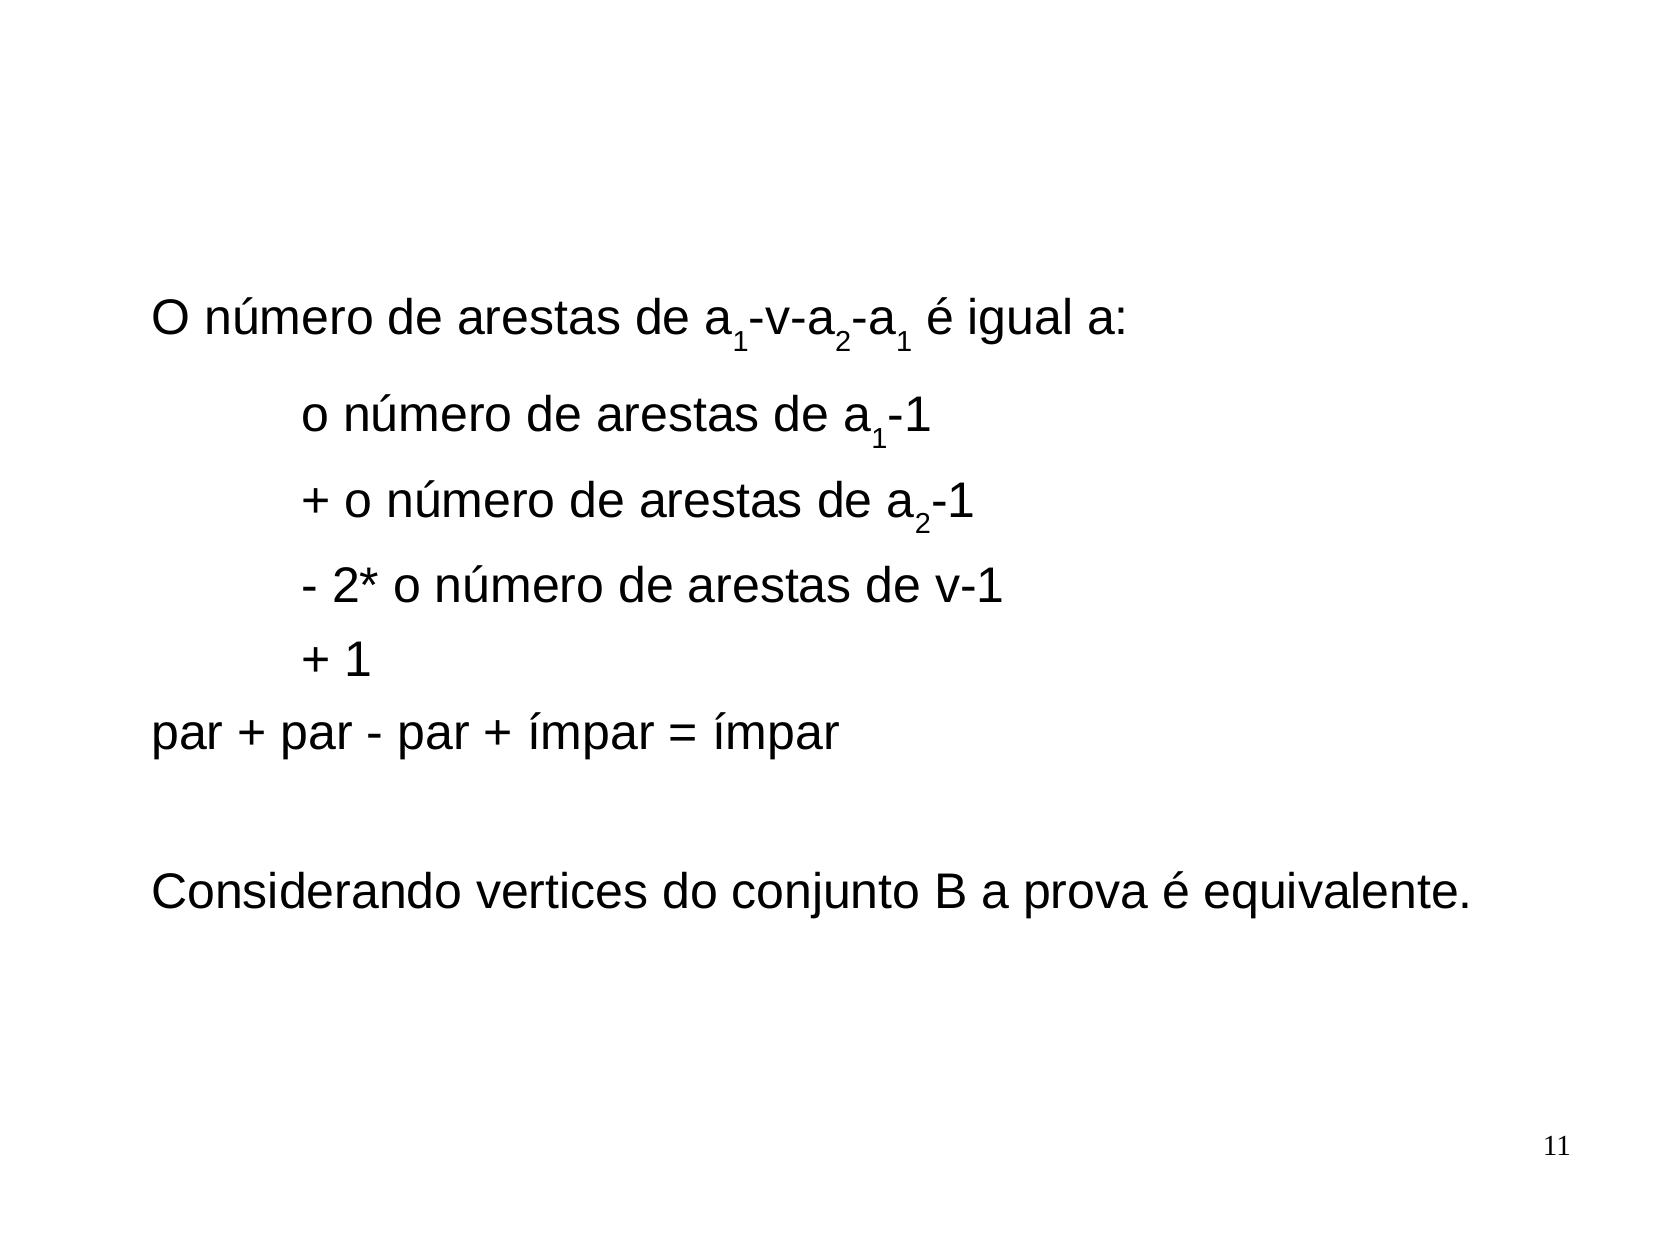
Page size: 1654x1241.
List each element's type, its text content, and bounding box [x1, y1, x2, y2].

list O número de arestas de a1-v-a2-a1 é igual a: o número de arestas de a1-1 + o número de arestas de a2-1 - 2* o número de arestas de v-1 + 1 par + par - par + ímpar = ímpar Considerando vertices do conjunto B a prova é equivalente. [151, 289, 1593, 1052]
